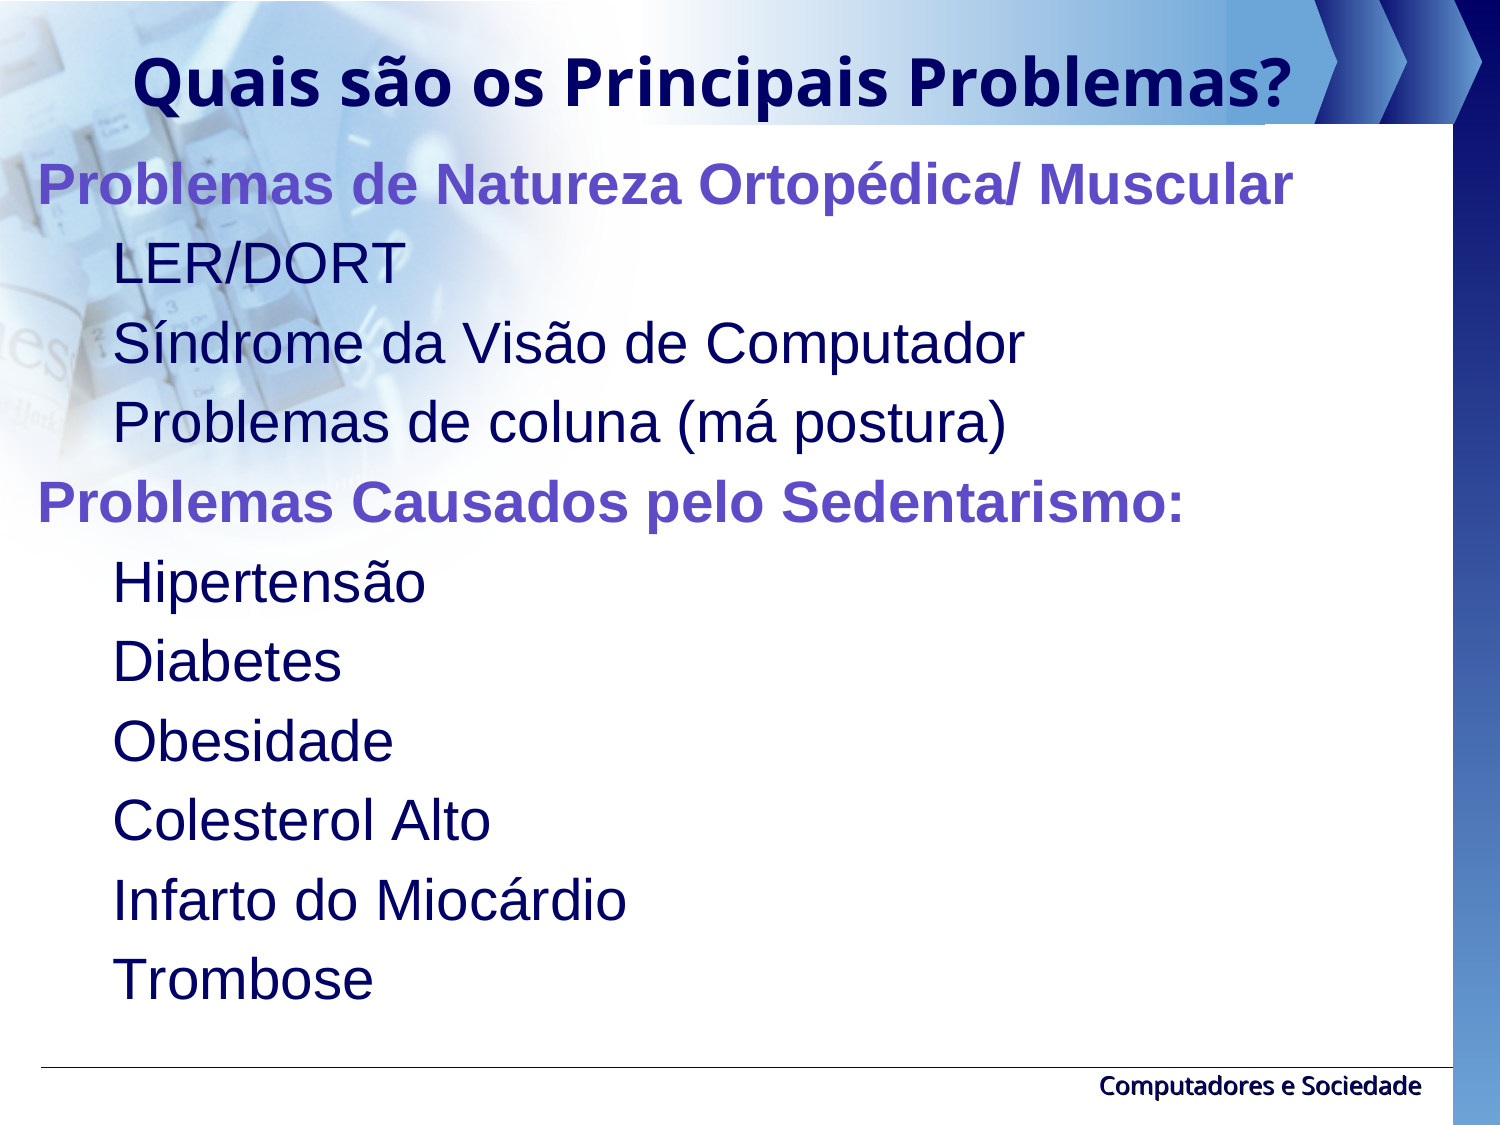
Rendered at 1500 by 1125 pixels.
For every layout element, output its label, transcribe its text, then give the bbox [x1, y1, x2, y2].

list Problemas de Natureza Ortopédica/ Muscular LER/DORT Síndrome da Visão de Computador Problemas de coluna (má postura) Problemas Causados pelo Sedentarismo: Hipertensão Diabetes Obesidade Colesterol Alto Infarto do Miocárdio Trombose [37, 151, 1426, 1036]
title Quais são os Principais Problemas? [37, 0, 1388, 151]
